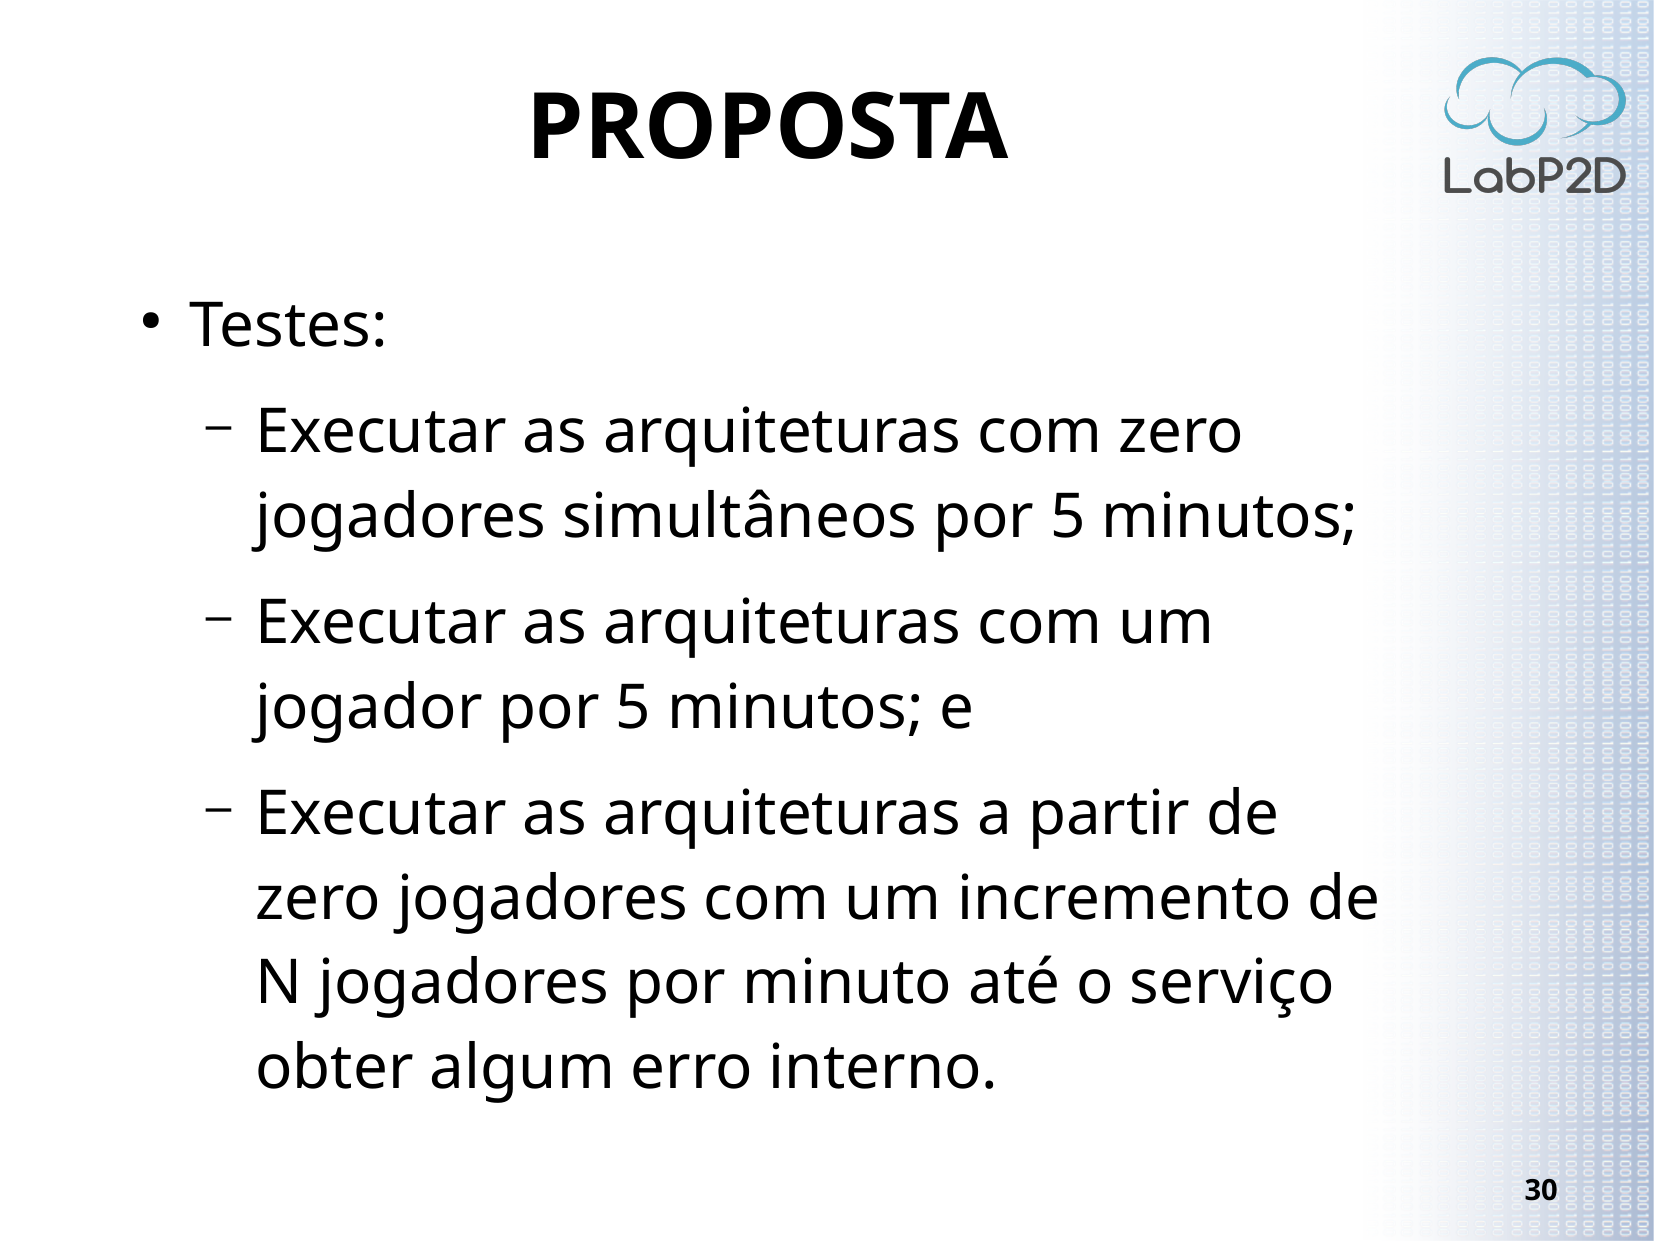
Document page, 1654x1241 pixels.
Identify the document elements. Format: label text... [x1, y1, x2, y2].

picture [1360, 1, 1654, 1240]
title PROPOSTA [82, 19, 1453, 227]
list Testes: Executar as arquiteturas com zero jogadores simultâneos por 5 minutos; Executar as arquiteturas com um jogador por 5 minutos; e Executar as arquiteturas a partir de zero jogadores com um incremento de N jogadores por minuto até o serviço obter algum erro interno. [123, 271, 1406, 1116]
